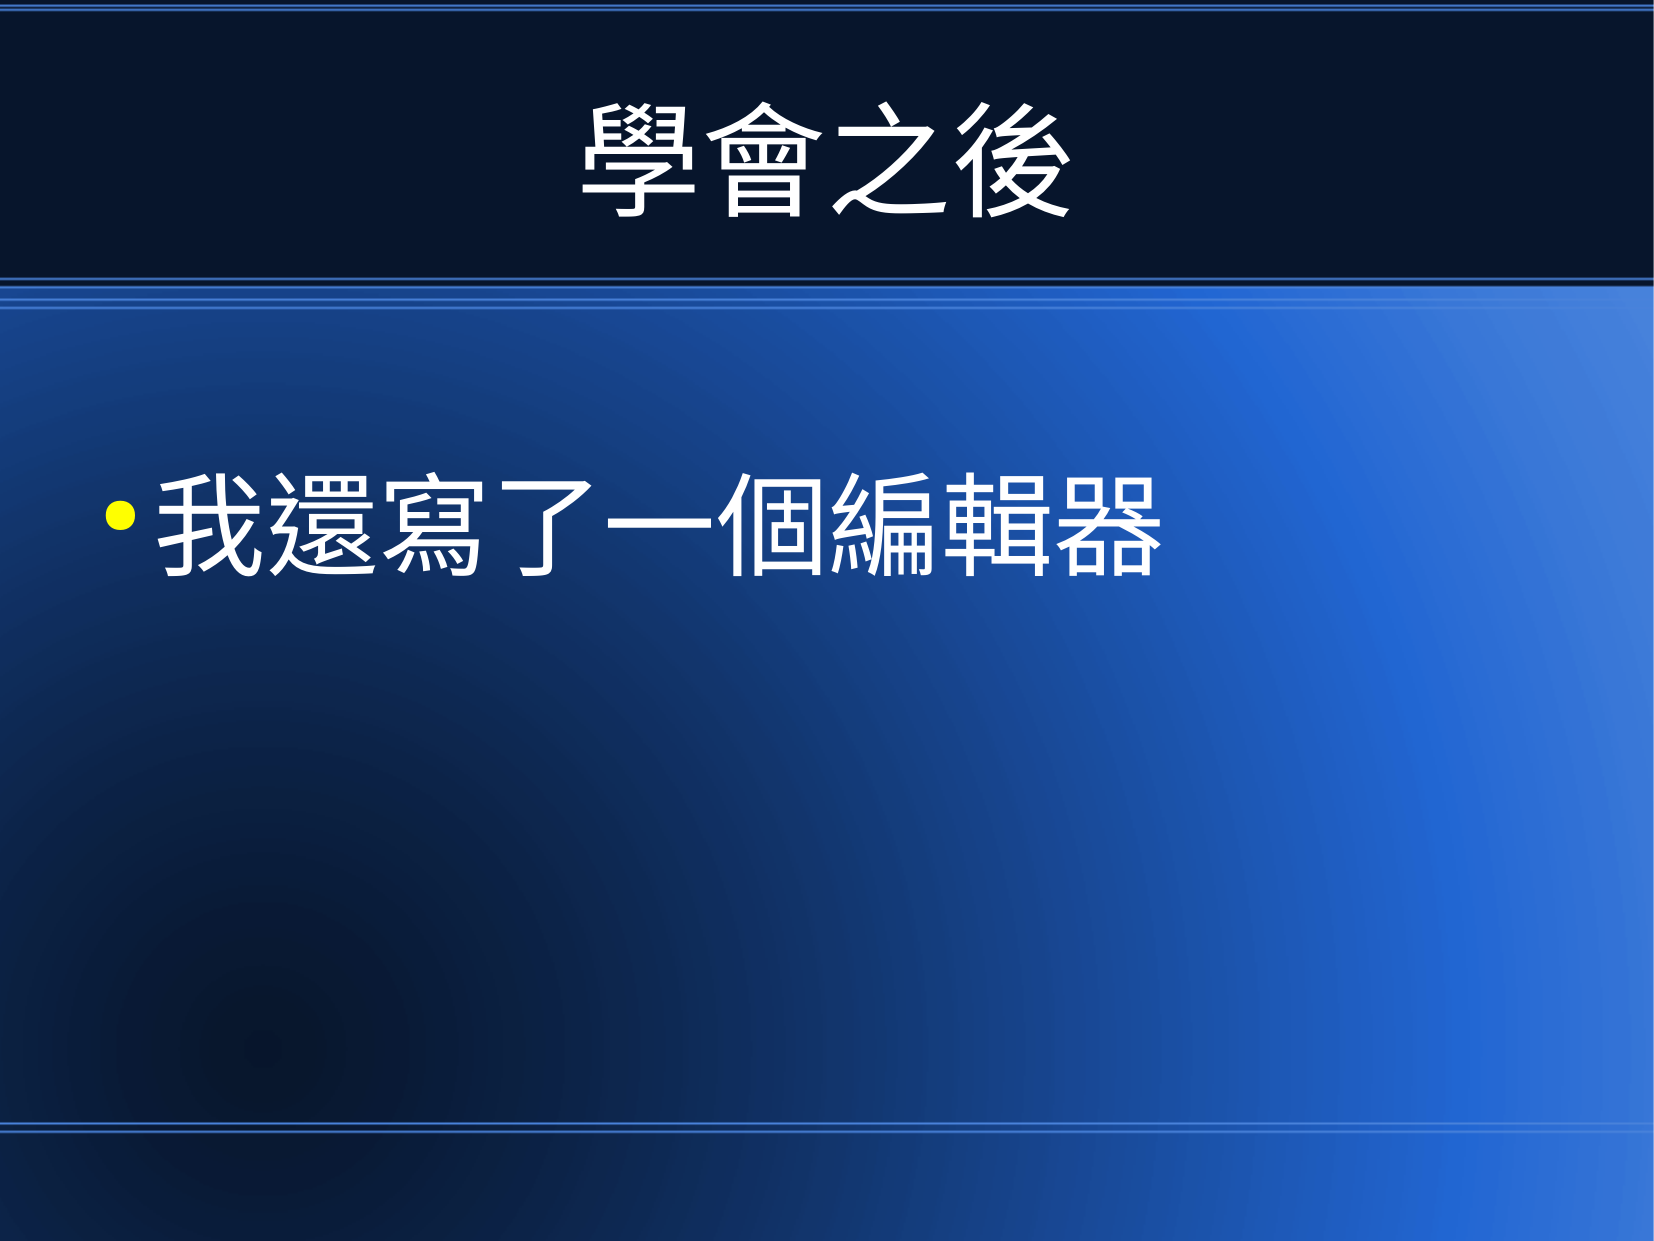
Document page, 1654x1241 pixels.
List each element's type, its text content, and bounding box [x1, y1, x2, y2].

picture [0, 0, 1654, 1241]
title 學會之後 [82, 49, 1571, 257]
list 我還寫了一個編輯器 [82, 355, 1571, 1241]
